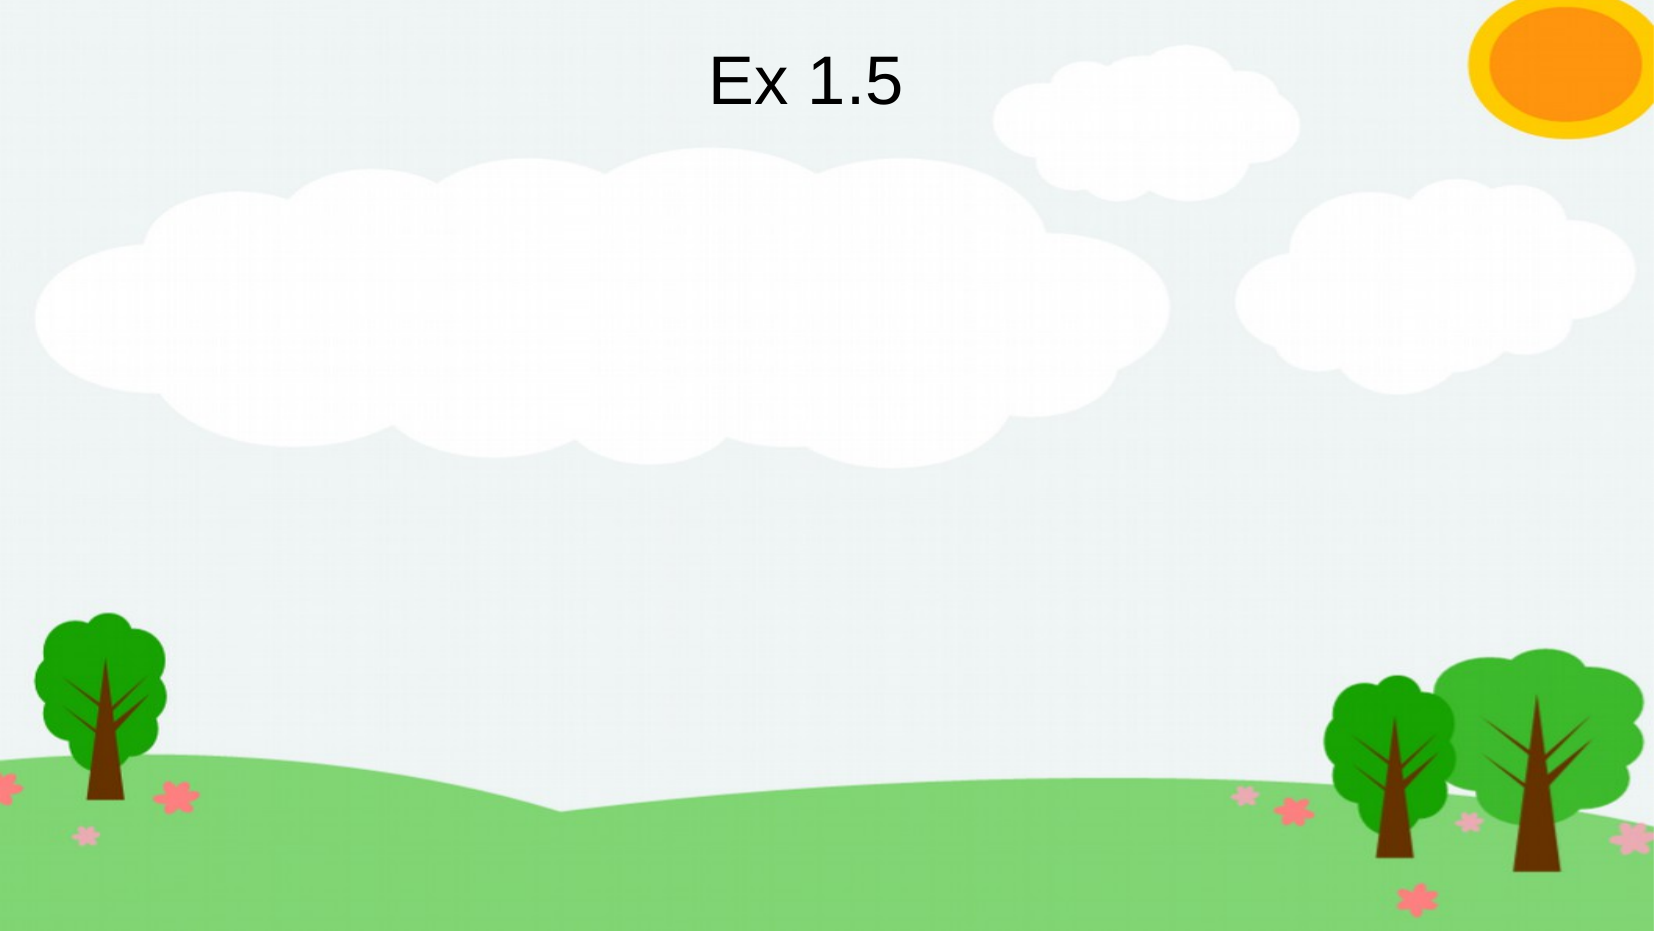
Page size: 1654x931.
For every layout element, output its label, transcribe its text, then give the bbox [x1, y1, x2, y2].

title Ex 1.5 [708, 0, 1654, 191]
picture [0, 0, 1654, 931]
